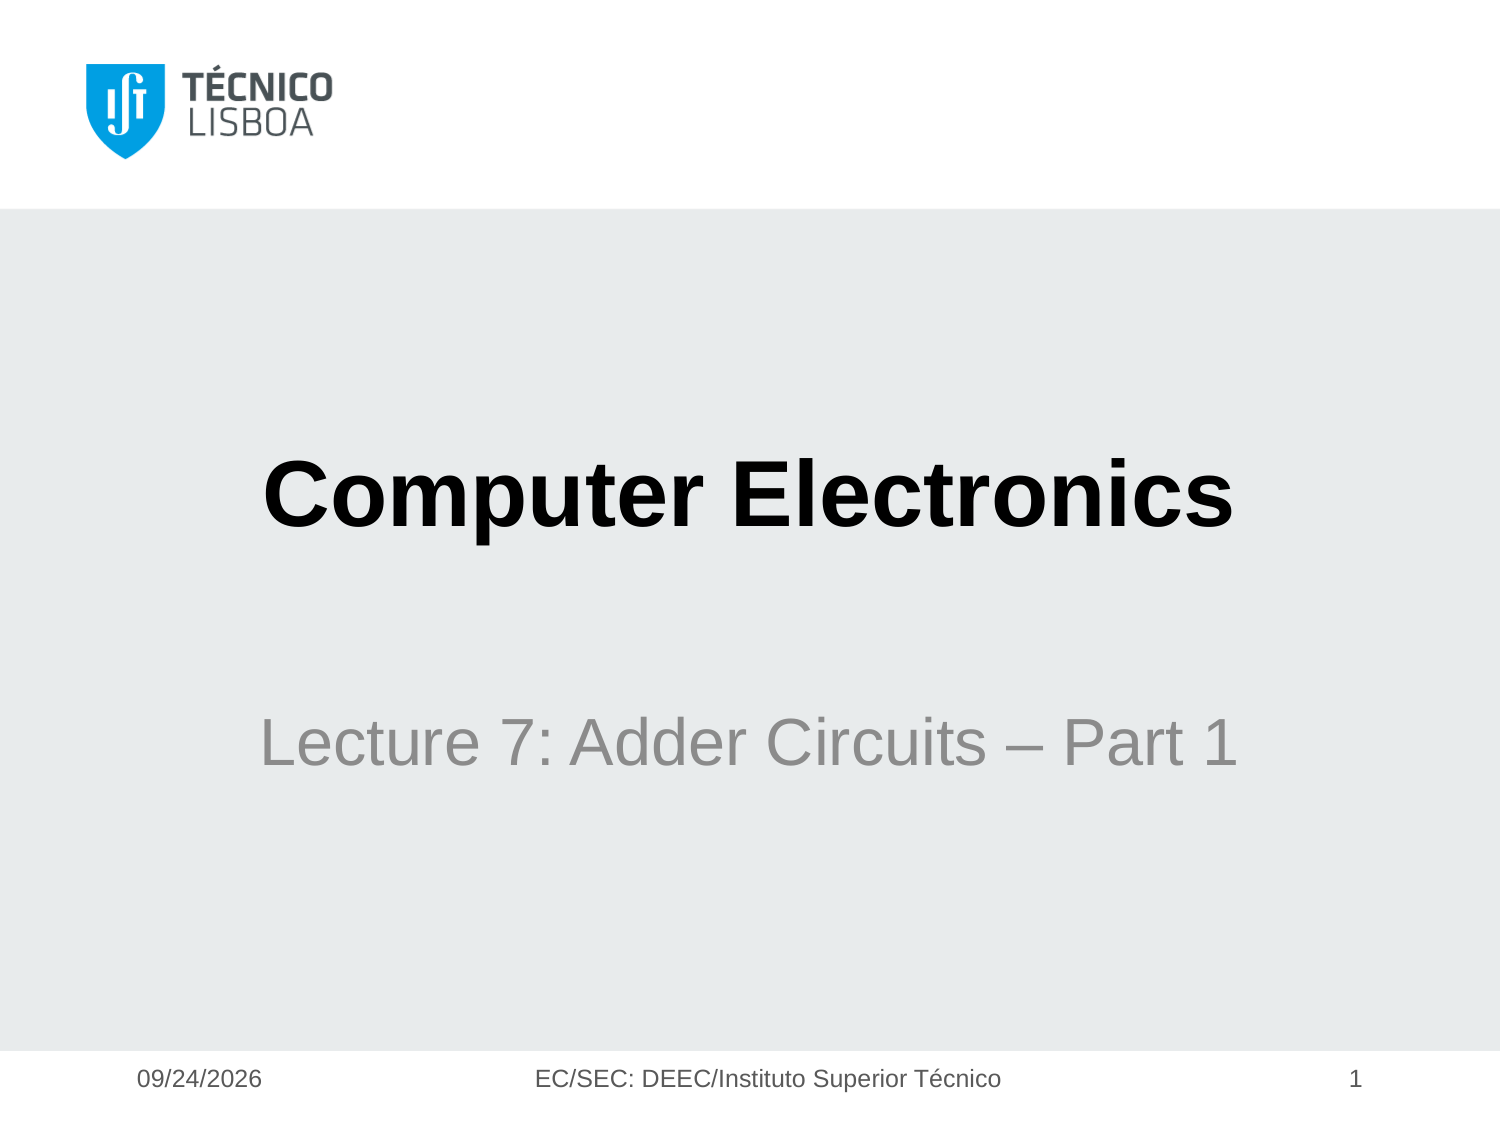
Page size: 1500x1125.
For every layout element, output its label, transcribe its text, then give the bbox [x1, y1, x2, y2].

title Computer Electronics [121, 322, 1378, 655]
slide_number 10/08/2018 [121, 1052, 425, 1103]
picture [0, 0, 1500, 1125]
subtitle Lecture 7: Adder Circuits – Part 1 [121, 691, 1378, 894]
slide_number <number> [1077, 1052, 1378, 1103]
footer EC/SEC: DEEC/Instituto Superior Técnico [512, 1052, 1032, 1103]
